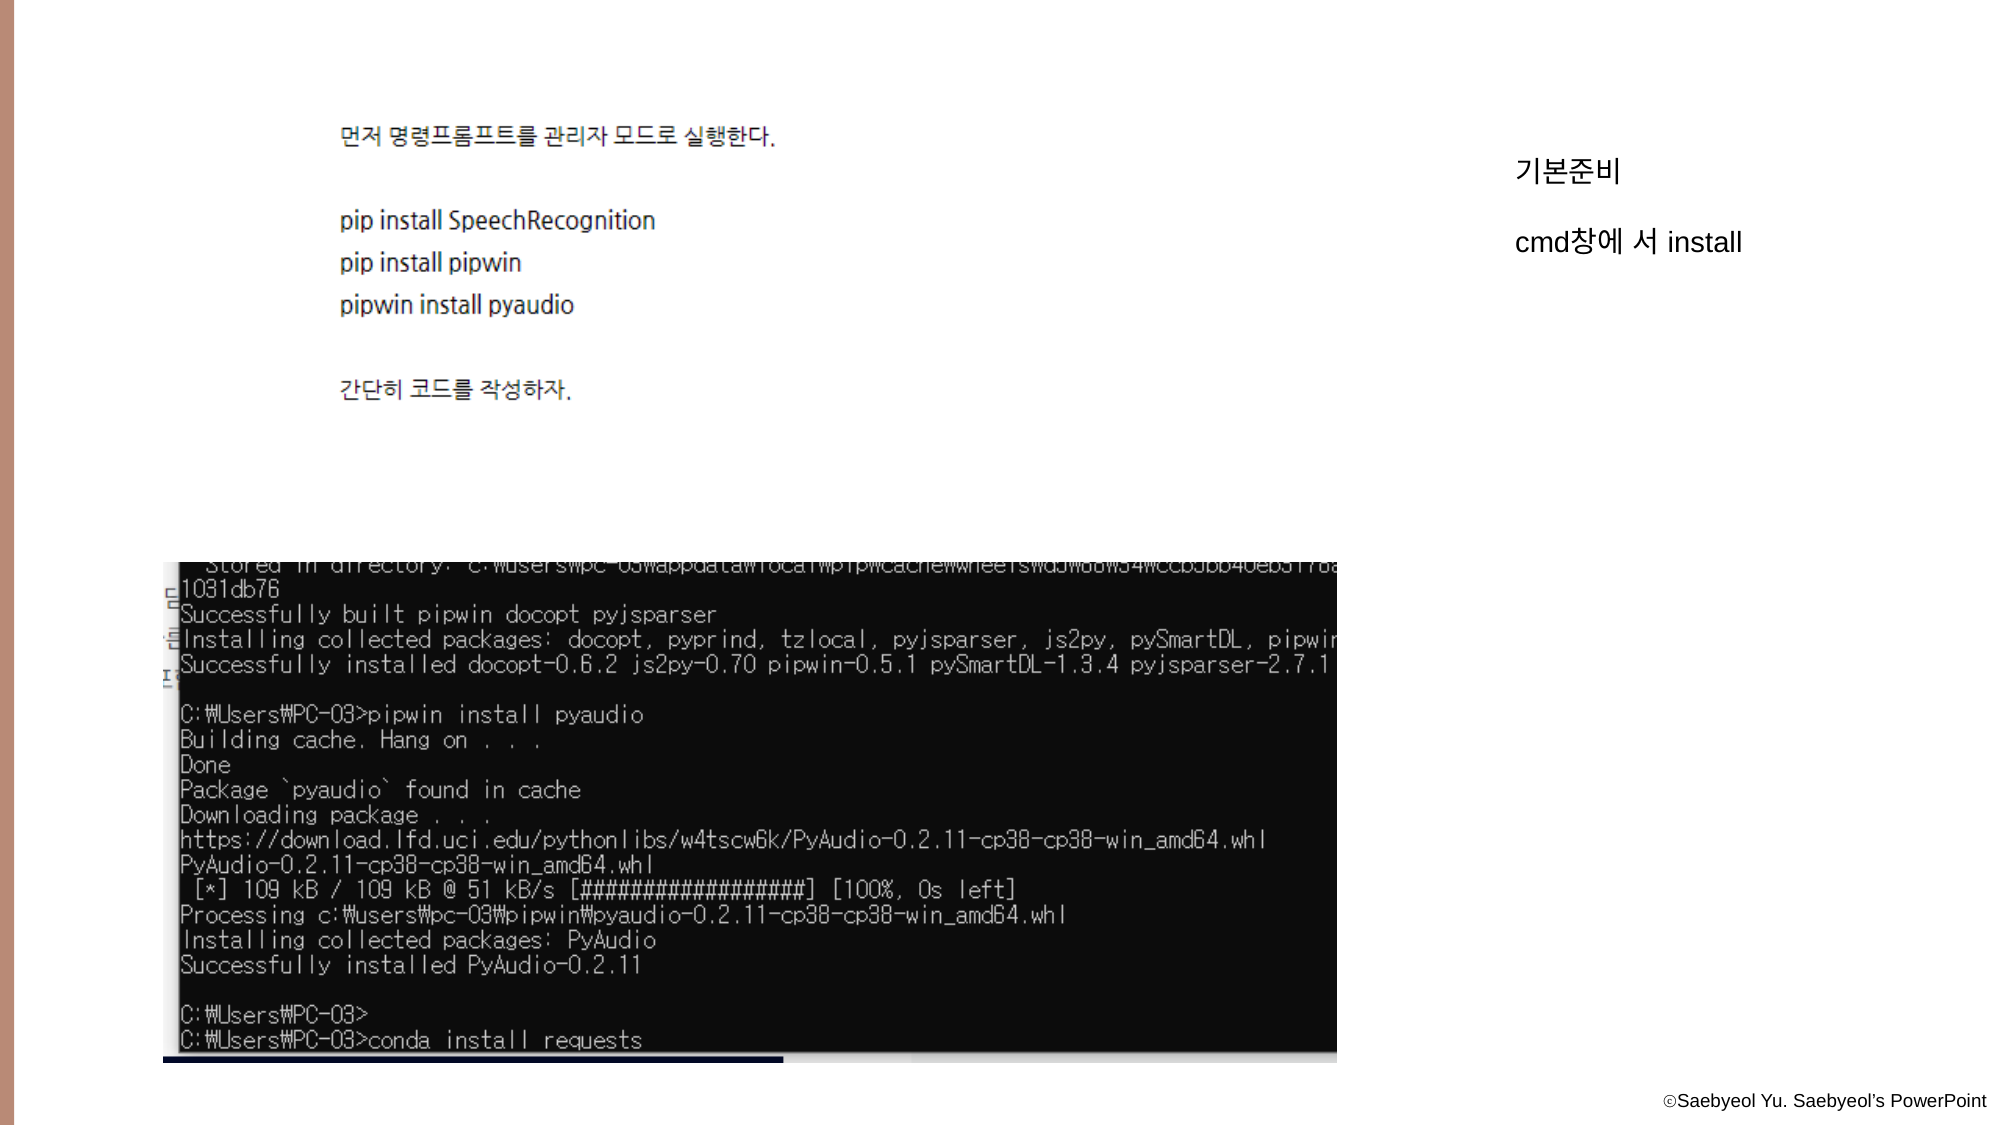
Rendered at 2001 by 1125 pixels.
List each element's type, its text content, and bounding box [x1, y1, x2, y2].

picture [246, 103, 1254, 408]
text_box 기본준비 cmd창에 서 install [1499, 138, 1841, 274]
picture [163, 562, 1337, 1063]
text_box [0, 0, 15, 1125]
